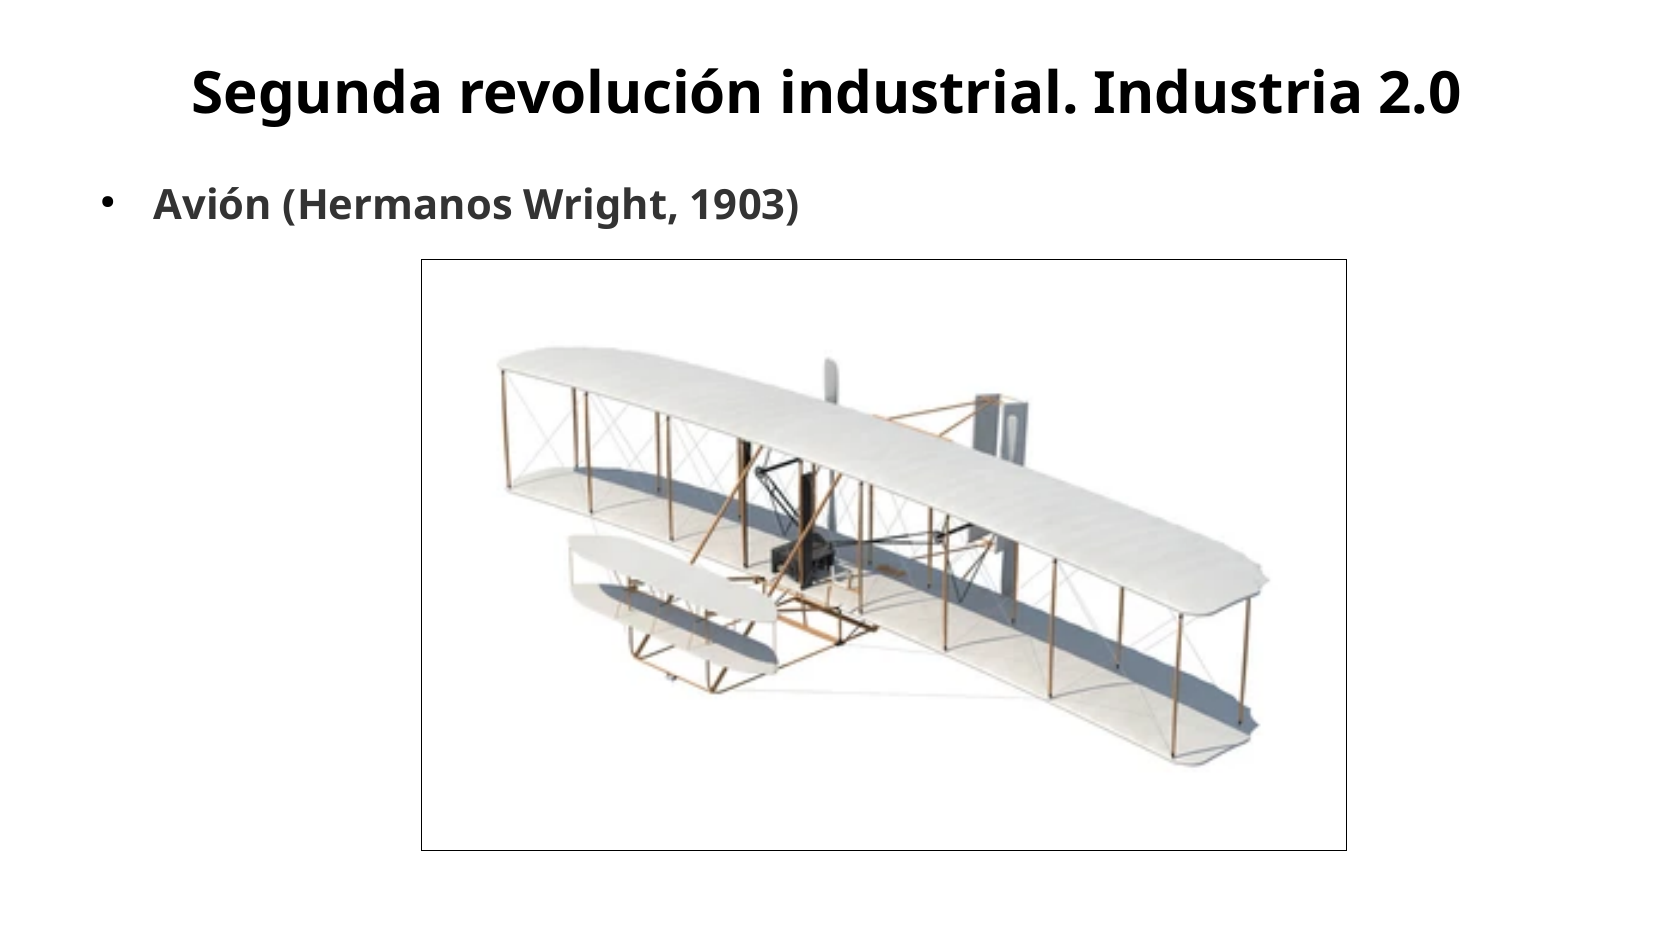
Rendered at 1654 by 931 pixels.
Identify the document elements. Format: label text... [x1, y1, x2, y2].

title Segunda revolución industrial. Industria 2.0 [82, 13, 1571, 169]
picture [421, 259, 1347, 851]
list Avión (Hermanos Wright, 1903) [82, 174, 1571, 869]
